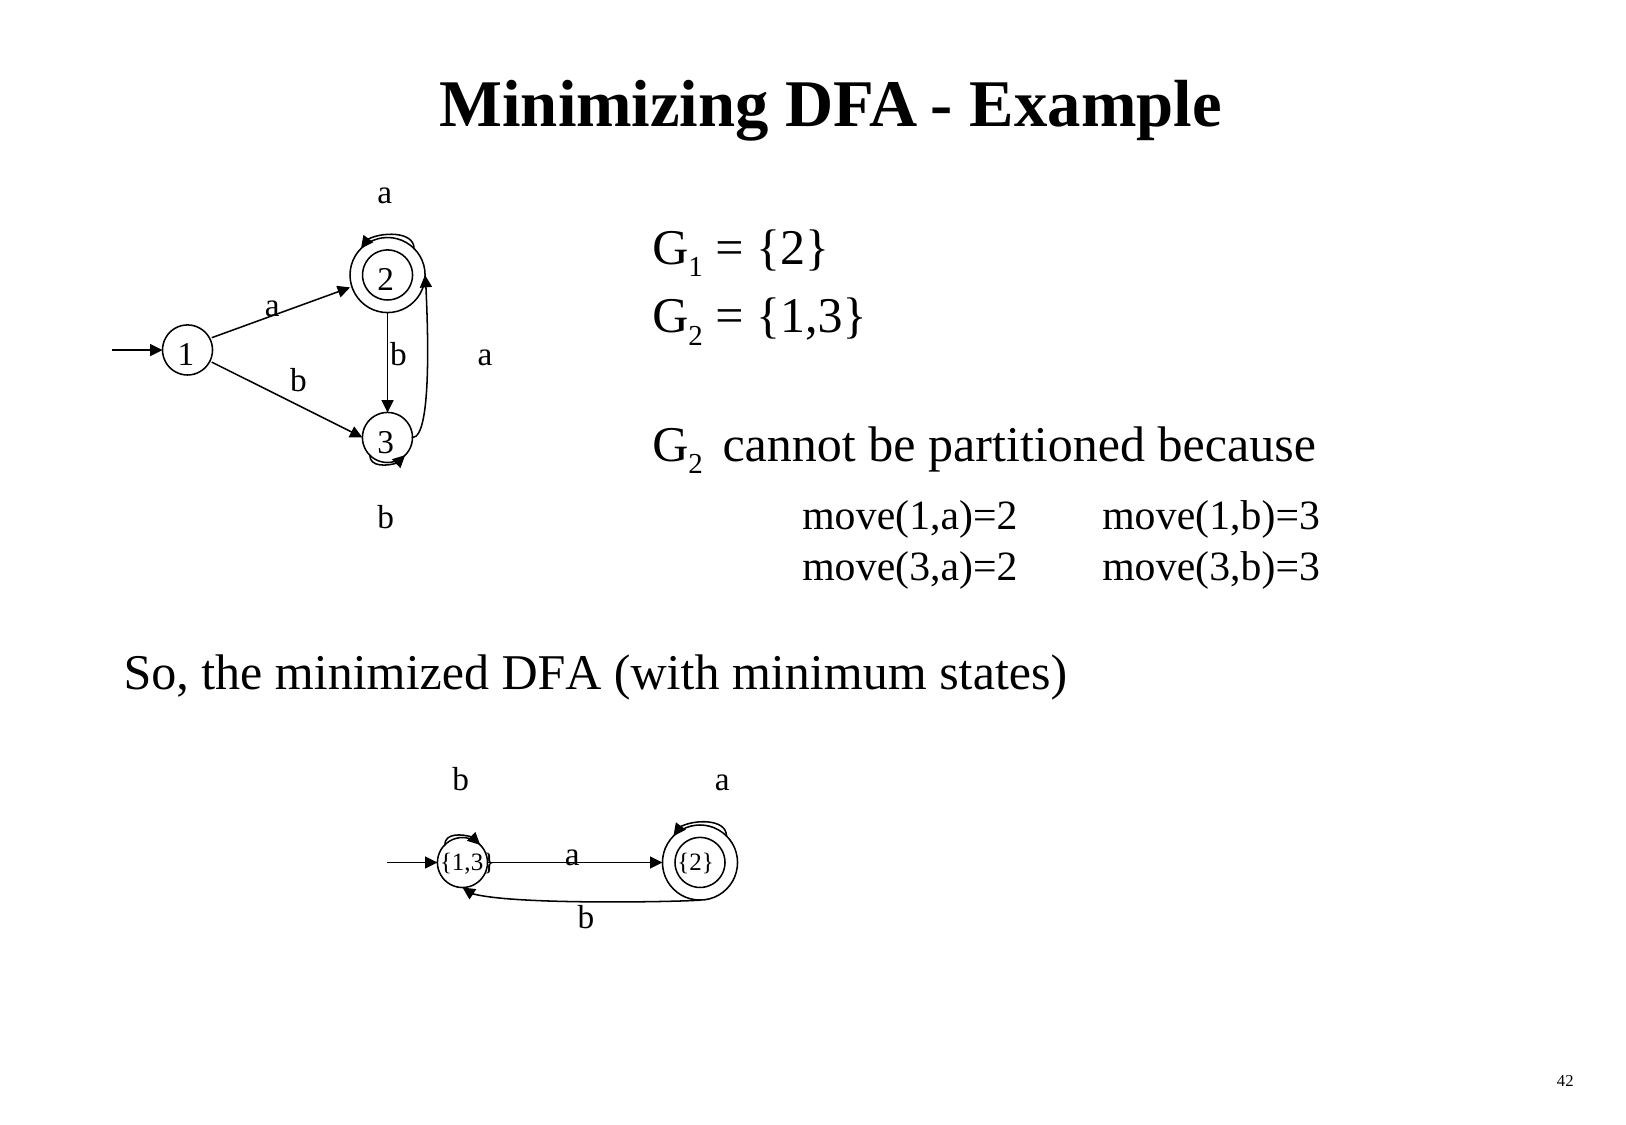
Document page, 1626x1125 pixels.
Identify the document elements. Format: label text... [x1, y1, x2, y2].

title Minimizing DFA - Example [62, 24, 1600, 175]
text_box 1 [162, 324, 210, 381]
text_box b [362, 487, 410, 543]
text_box b [375, 324, 422, 381]
text_box a [700, 749, 745, 806]
text_box {1,3} [478, 837, 511, 862]
text_box {2} [662, 837, 729, 883]
text_box <number> [1250, 1062, 1589, 1101]
text_box 2 [362, 249, 410, 306]
text_box So, the minimized DFA (with minimum states) [108, 631, 1084, 708]
text_box b [437, 749, 485, 806]
text_box b [275, 349, 322, 406]
text_box 3 [362, 412, 410, 468]
text_box a [550, 824, 595, 881]
text_box {1,3} [425, 837, 446, 861]
text_box {1,3} [425, 864, 445, 883]
text_box {1,3} [480, 863, 511, 883]
text_box a [362, 162, 408, 218]
text_box a [250, 274, 295, 331]
text_box G1 = {2} G2 = {1,3} G2 cannot be partitioned because move(1,a)=2 move(1,b)=3 move(3,a)=2 move(3,b)=3 [637, 206, 1336, 597]
text_box {1,3} [439, 839, 486, 883]
text_box a [462, 324, 508, 381]
text_box b [562, 887, 610, 943]
